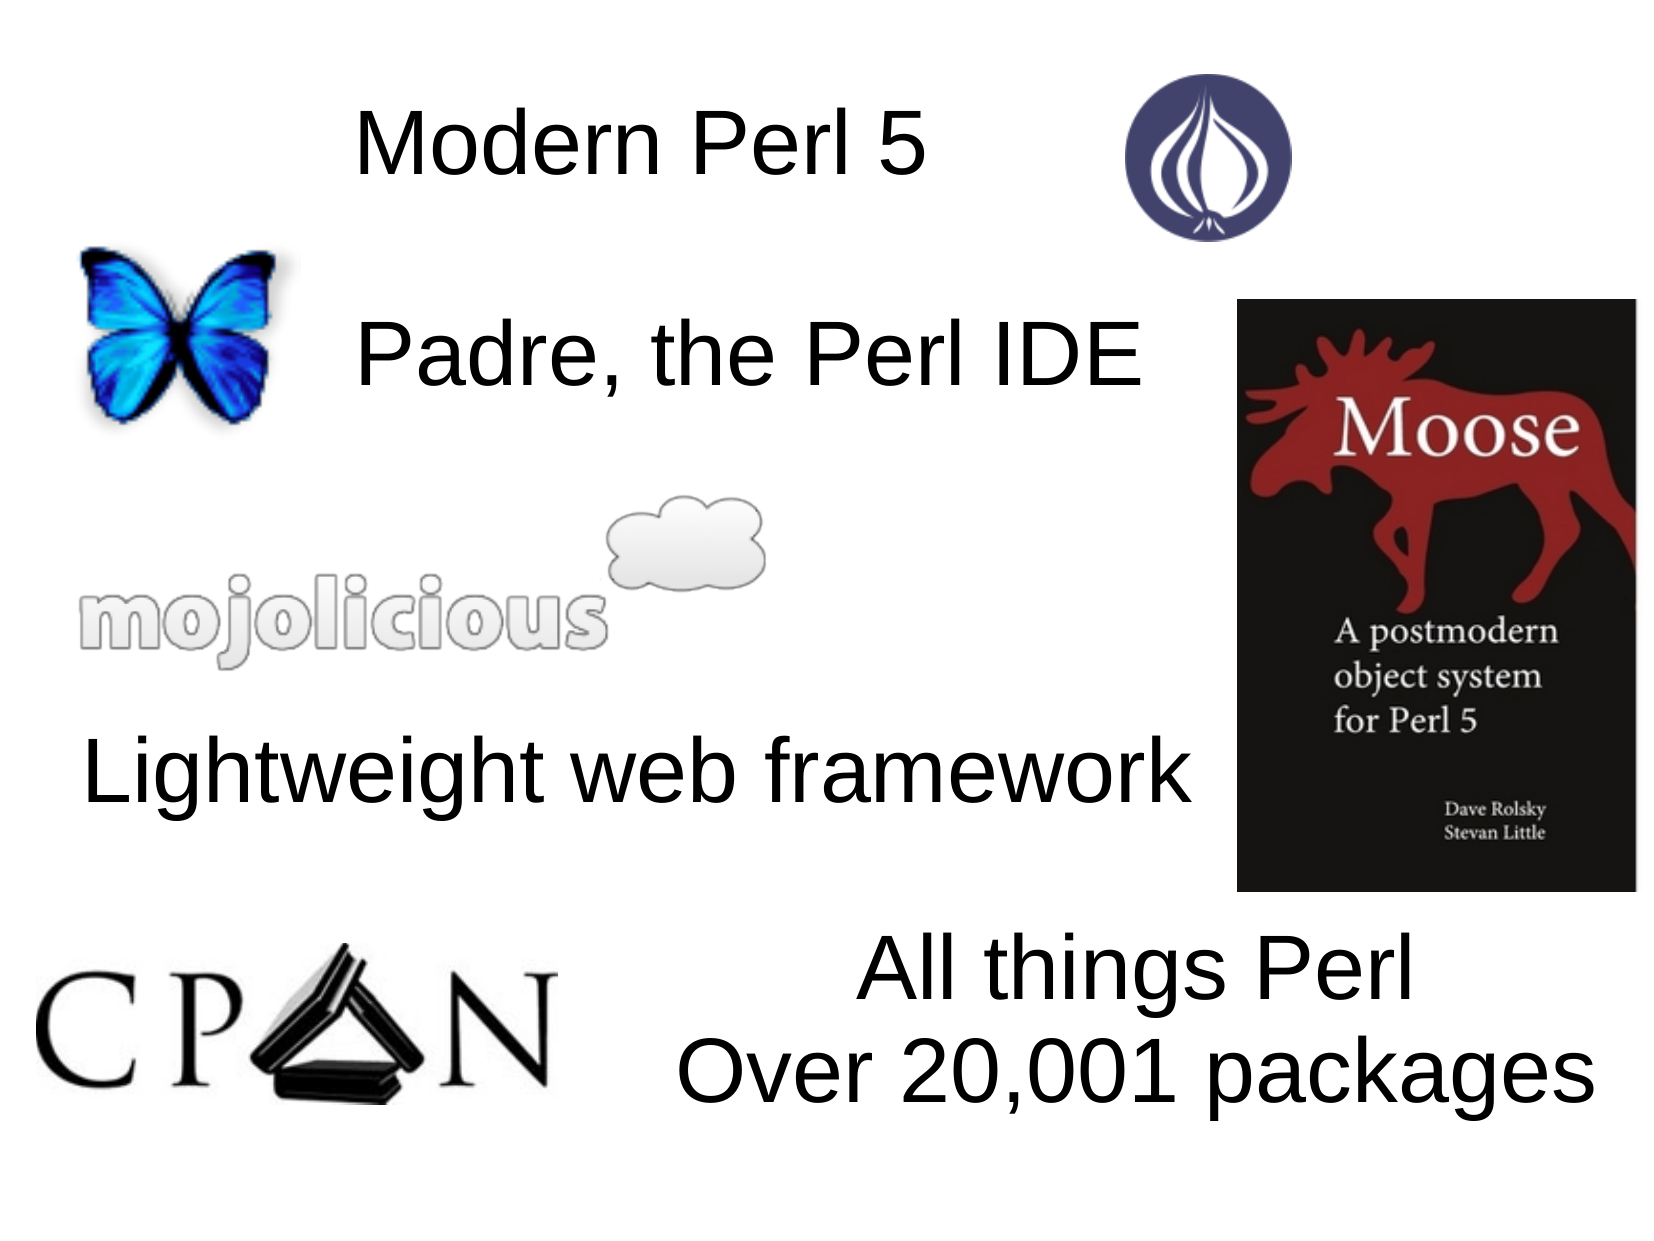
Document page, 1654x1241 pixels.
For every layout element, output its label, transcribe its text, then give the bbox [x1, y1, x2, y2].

title All things Perl Over 20,001 packages [649, 917, 1625, 1123]
picture [1125, 74, 1292, 242]
picture [75, 487, 804, 676]
picture [75, 224, 301, 451]
picture [36, 943, 558, 1105]
picture [1237, 299, 1644, 892]
title Padre, the Perl IDE [337, 257, 1163, 451]
title Modern Perl 5 [232, 75, 1051, 212]
title Lightweight web framework [75, 675, 1201, 868]
